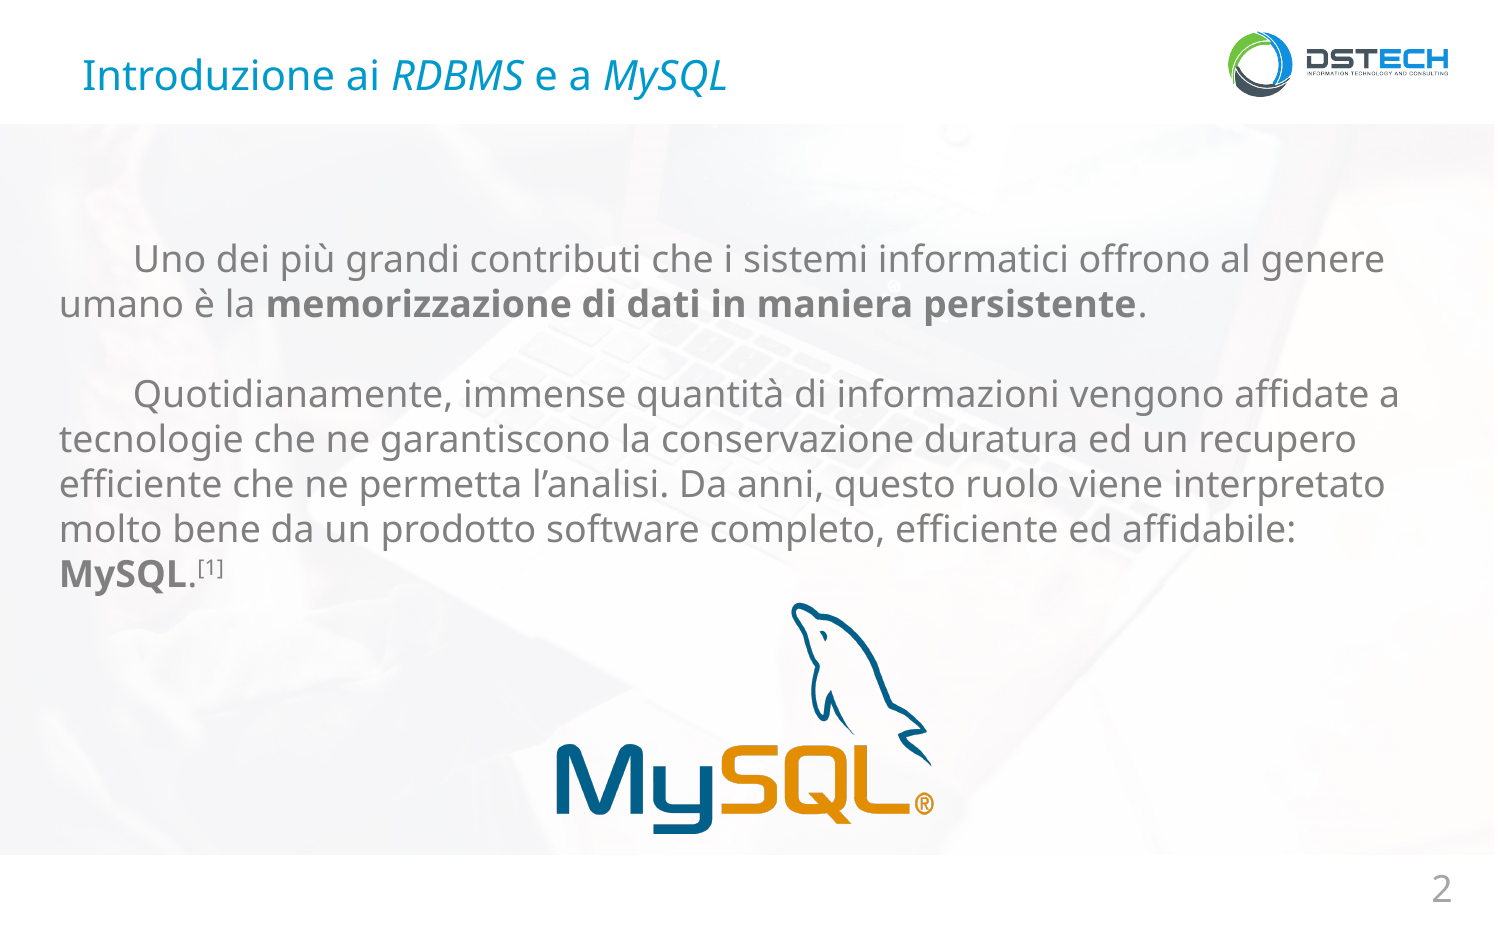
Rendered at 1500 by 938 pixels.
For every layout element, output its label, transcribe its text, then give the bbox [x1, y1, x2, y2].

text_box Introduzione ai RDBMS e a MySQL [67, 41, 1034, 107]
picture [556, 602, 934, 834]
picture [0, 124, 1494, 855]
picture [1228, 31, 1448, 97]
text_box 2 [1413, 864, 1460, 910]
text_box Uno dei più grandi contributi che i sistemi informatici offrono al genere umano è la memorizzazione di dati in maniera persistente. Quotidianamente, immense quantità di informazioni vengono affidate a tecnologie che ne garantiscono la conservazione duratura ed un recupero efficiente che ne permetta l’analisi. Da anni, questo ruolo viene interpretato molto bene da un prodotto software completo, efficiente ed affidabile: MySQL.[1] [59, 145, 1441, 871]
